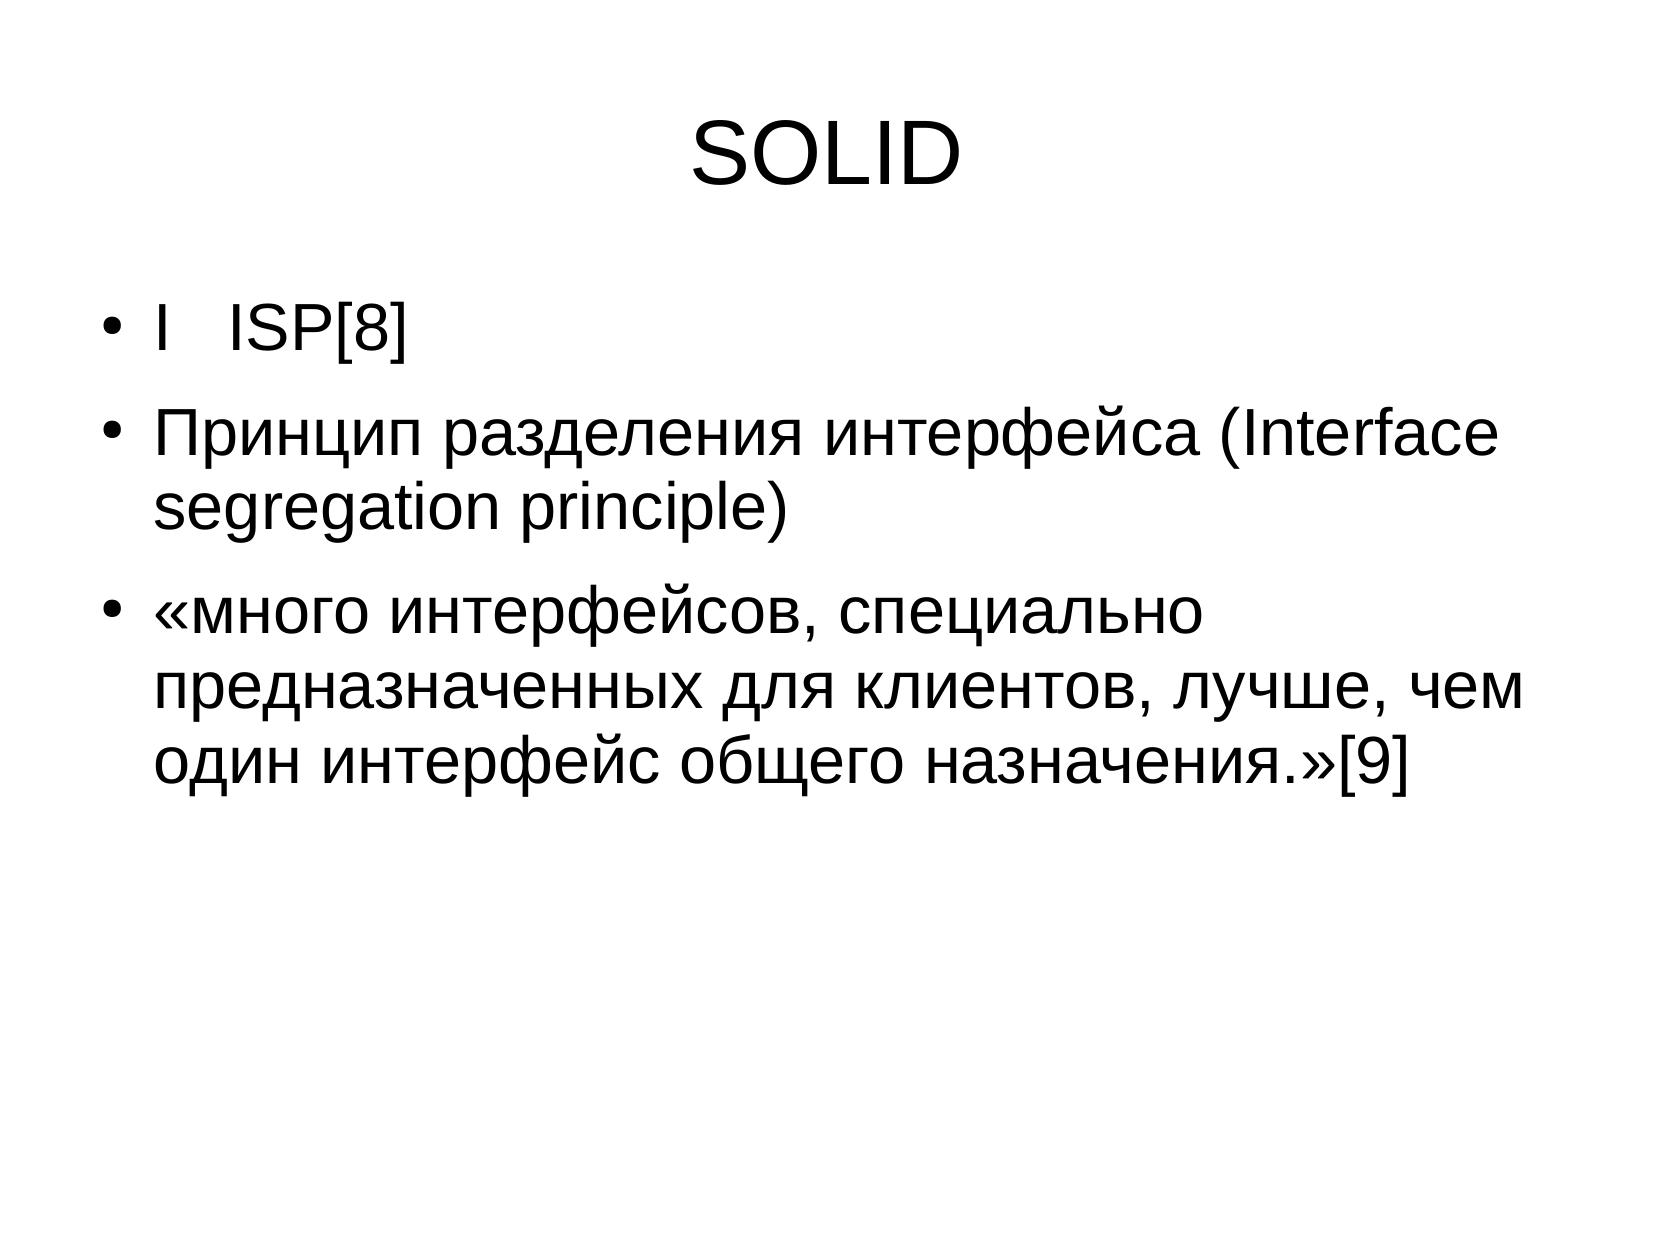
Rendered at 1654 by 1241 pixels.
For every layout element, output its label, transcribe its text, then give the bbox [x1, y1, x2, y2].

list I ISP[8] Принцип разделения интерфейса (Interface segregation principle) «много интерфейсов, специально предназначенных для клиентов, лучше, чем один интерфейс общего назначения.»[9] [82, 290, 1571, 1010]
title SOLID [82, 49, 1571, 257]
